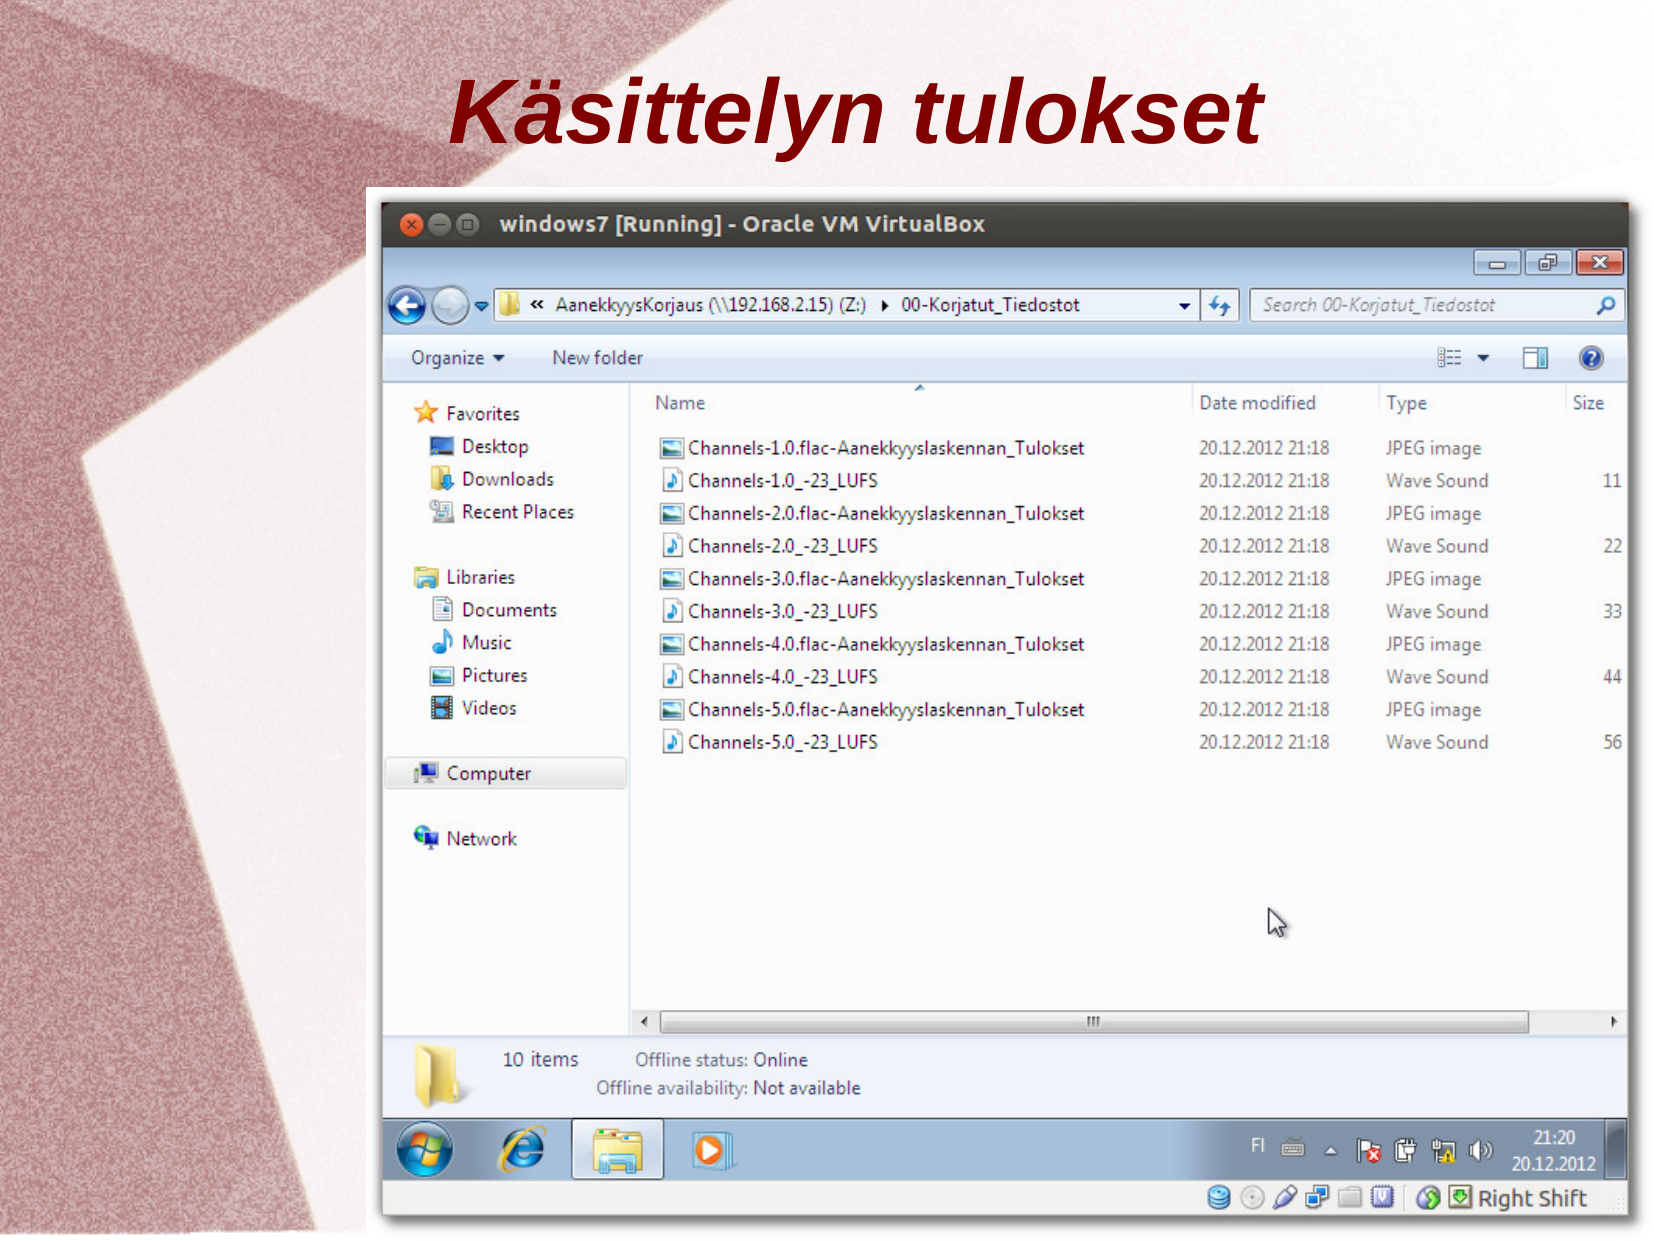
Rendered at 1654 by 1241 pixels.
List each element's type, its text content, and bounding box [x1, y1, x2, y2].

title Käsittelyn tulokset [425, 59, 1264, 166]
picture [0, 0, 1654, 1241]
